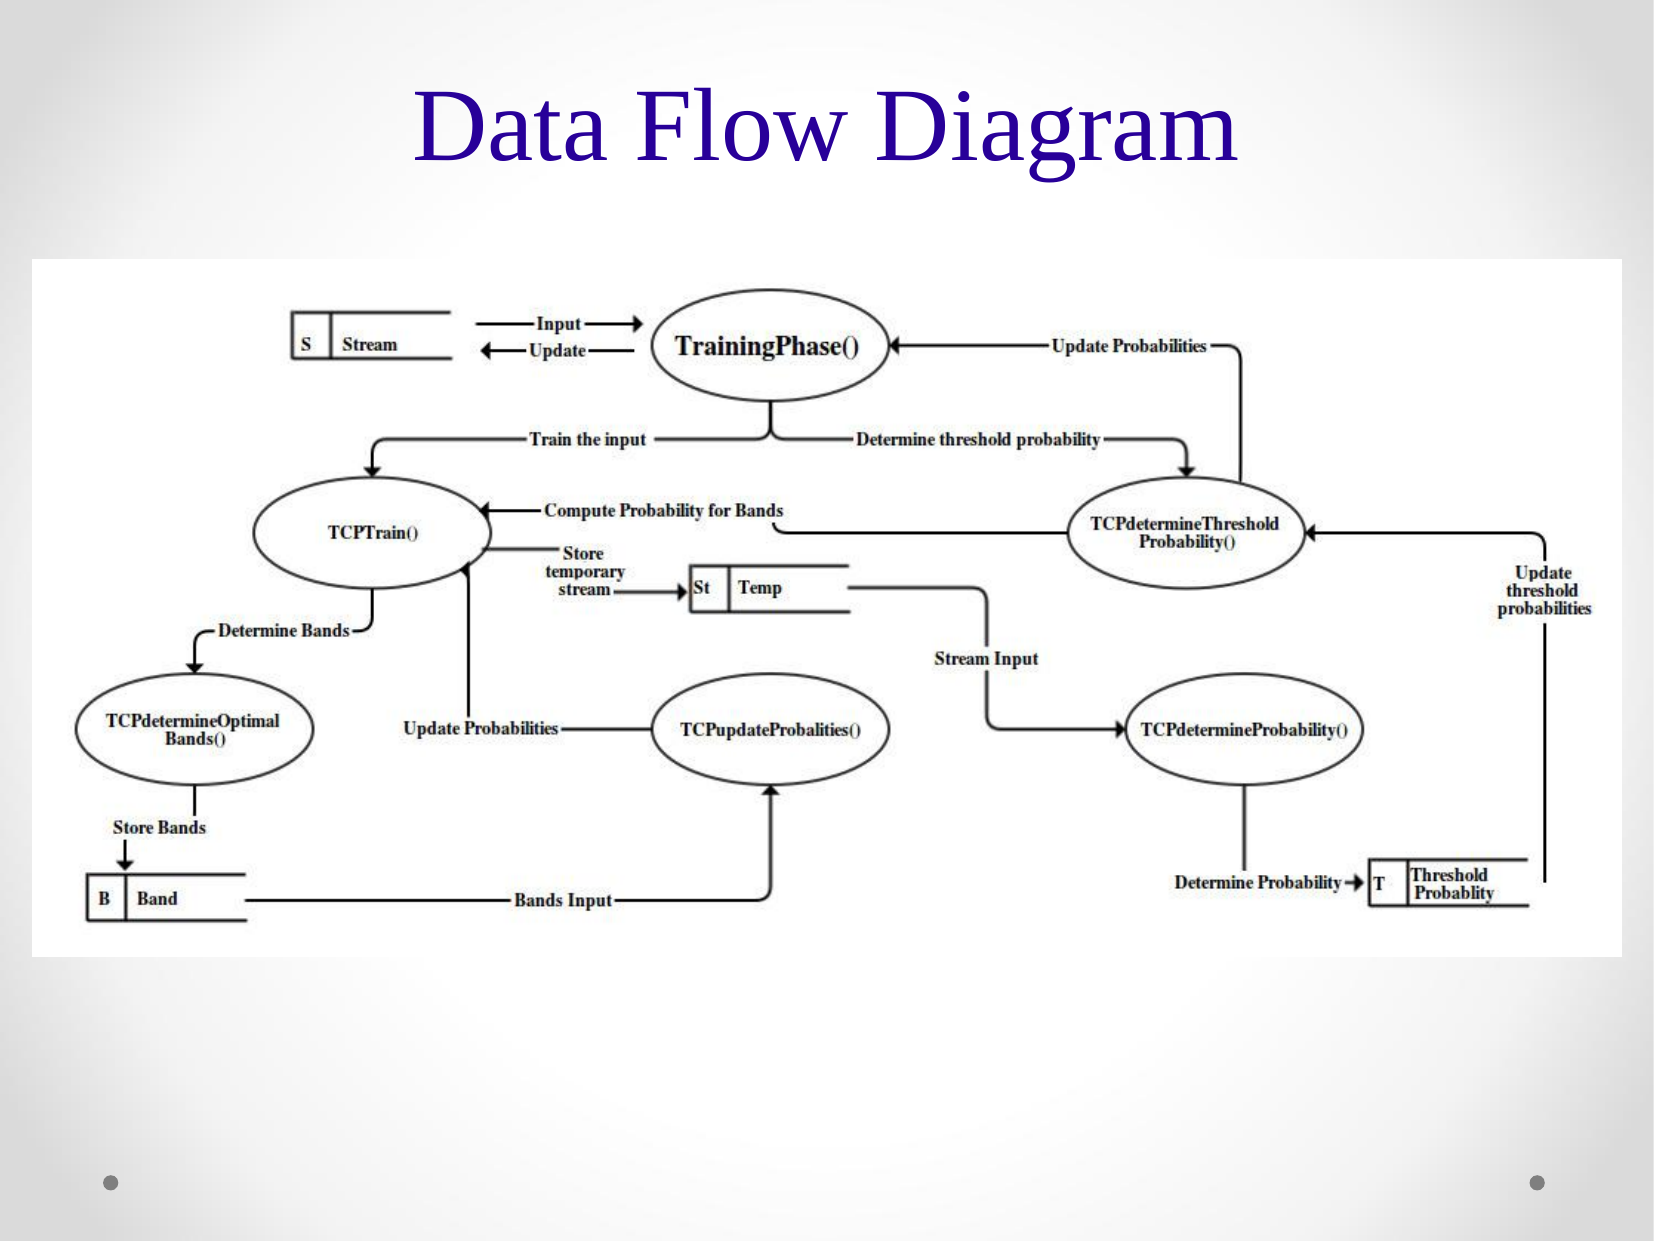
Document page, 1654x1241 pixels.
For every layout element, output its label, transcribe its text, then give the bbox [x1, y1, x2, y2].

title Data Flow Diagram [82, 47, 1571, 189]
picture [0, 0, 1654, 1241]
